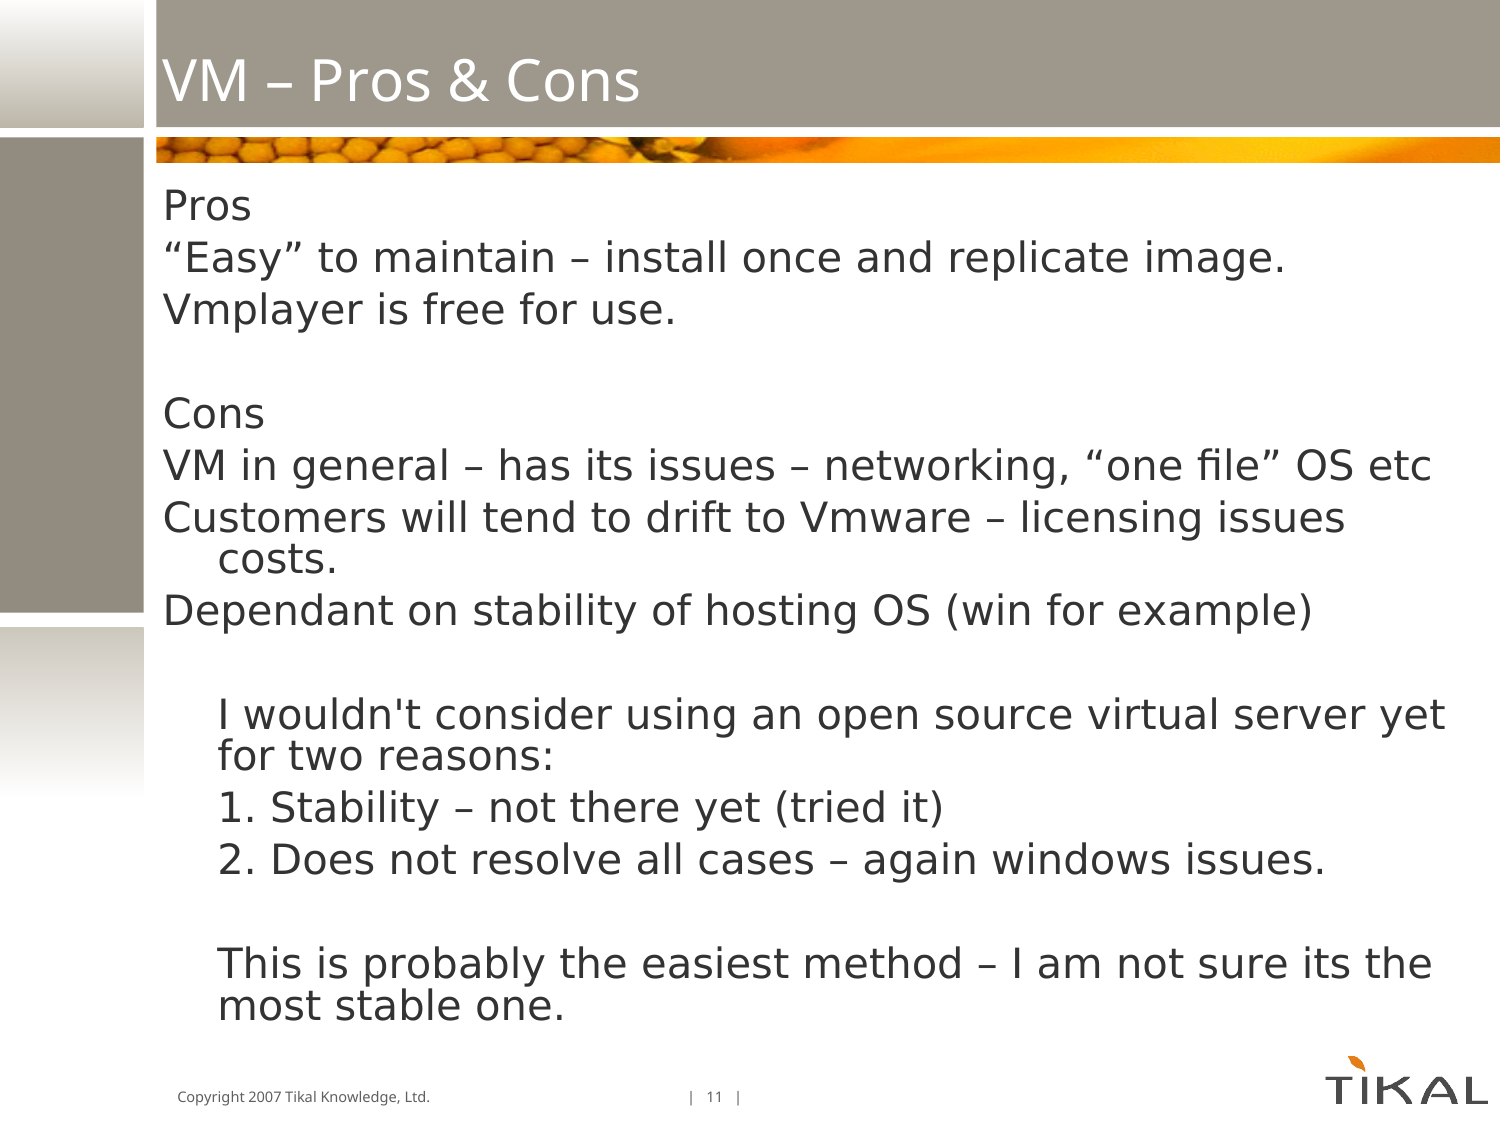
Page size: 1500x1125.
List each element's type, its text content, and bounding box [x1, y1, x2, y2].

text_box VM – Pros & Cons [162, 24, 1449, 125]
text_box Pros “Easy” to maintain – install once and replicate image. Vmplayer is free for use. Cons VM in general – has its issues – networking, “one file” OS etc Customers will tend to drift to Vmware – licensing issues costs. Dependant on stability of hosting OS (win for example) I wouldn't consider using an open source virtual server yet for two reasons: 1. Stability – not there yet (tried it) 2. Does not resolve all cases – again windows issues. This is probably the easiest method – I am not sure its the most stable one. [162, 187, 1475, 1023]
picture [1312, 1034, 1500, 1125]
picture [156, 137, 1500, 163]
